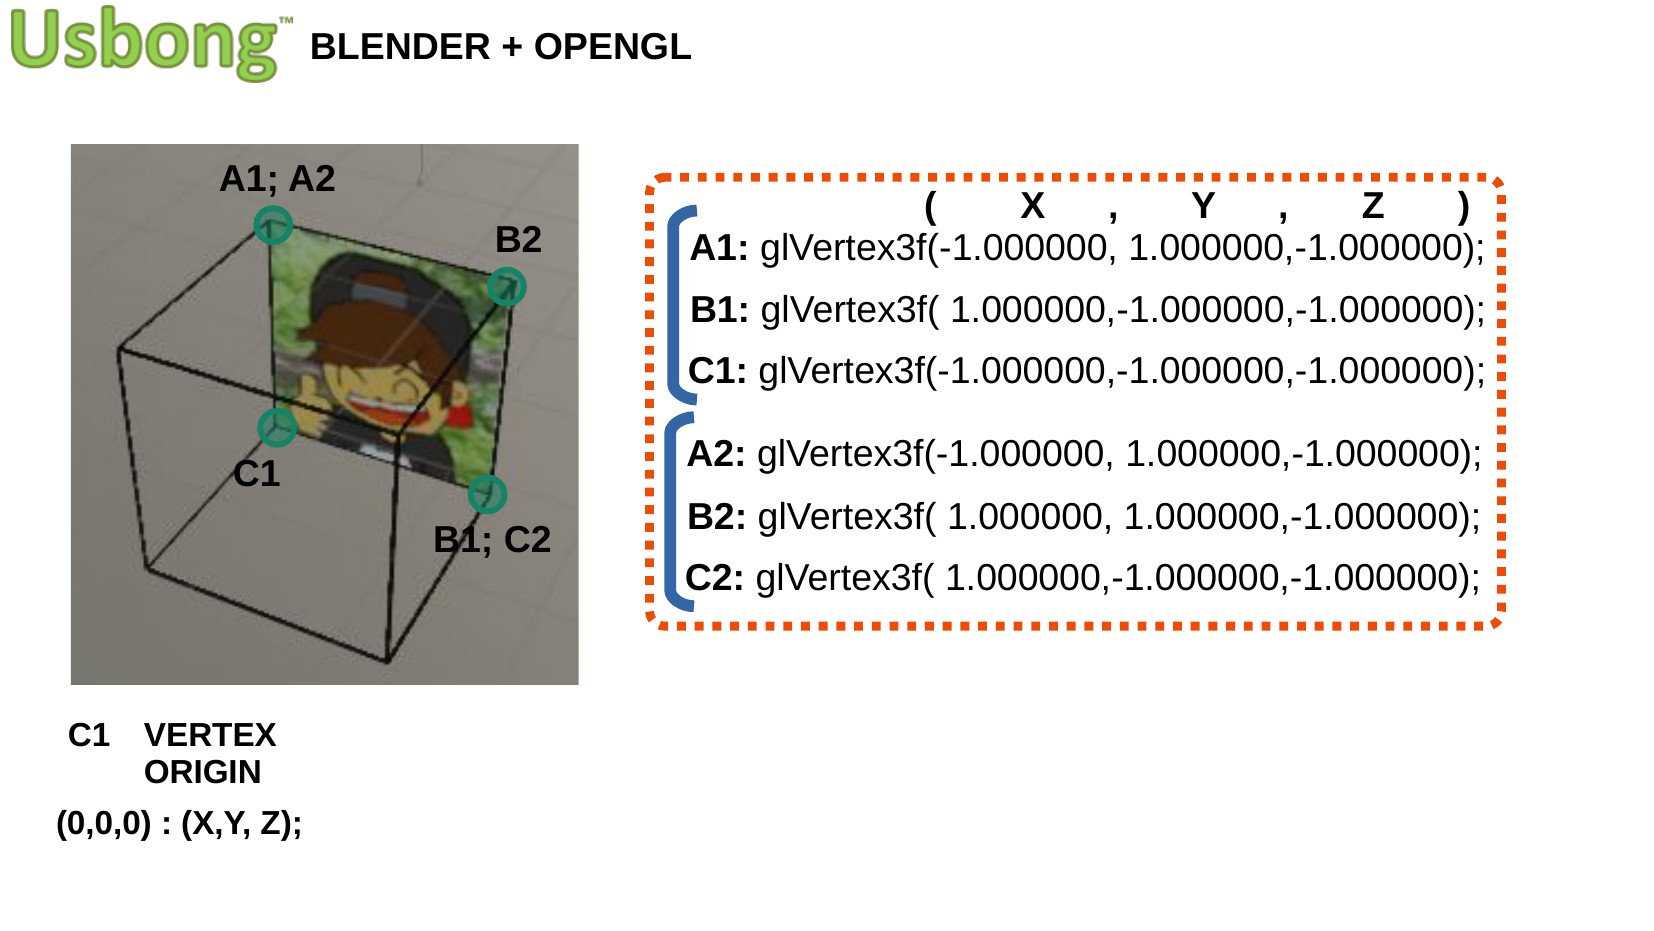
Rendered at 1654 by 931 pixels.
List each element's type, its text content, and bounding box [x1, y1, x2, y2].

text_box C1: glVertex3f(-1.000000,-1.000000,-1.000000); [680, 342, 1502, 400]
text_box ( X , Y , Z ) [909, 177, 1512, 277]
text_box C2: glVertex3f( 1.000000,-1.000000,-1.000000); [677, 549, 1499, 607]
text_box A1; A2 [204, 149, 449, 232]
text_box B2: glVertex3f( 1.000000, 1.000000,-1.000000); [677, 488, 1499, 545]
text_box [260, 410, 295, 445]
text_box A2: glVertex3f(-1.000000, 1.000000,-1.000000); [677, 425, 1509, 489]
picture [11, 5, 293, 83]
text_box C1 [218, 444, 330, 526]
text_box B1; C2 [418, 511, 638, 593]
text_box [470, 477, 505, 512]
text_box B1: glVertex3f( 1.000000,-1.000000,-1.000000); [680, 281, 1502, 339]
text_box [256, 208, 291, 243]
text_box C1 [53, 708, 129, 761]
text_box (0,0,0) : (X,Y, Z); [41, 797, 319, 851]
text_box B2 [480, 211, 599, 293]
text_box VERTEX ORIGIN [129, 708, 302, 798]
picture [70, 144, 579, 685]
text_box BLENDER + OPENGL [295, 17, 715, 83]
text_box [490, 269, 524, 304]
text_box A1: glVertex3f(-1.000000, 1.000000,-1.000000); [680, 218, 1512, 282]
